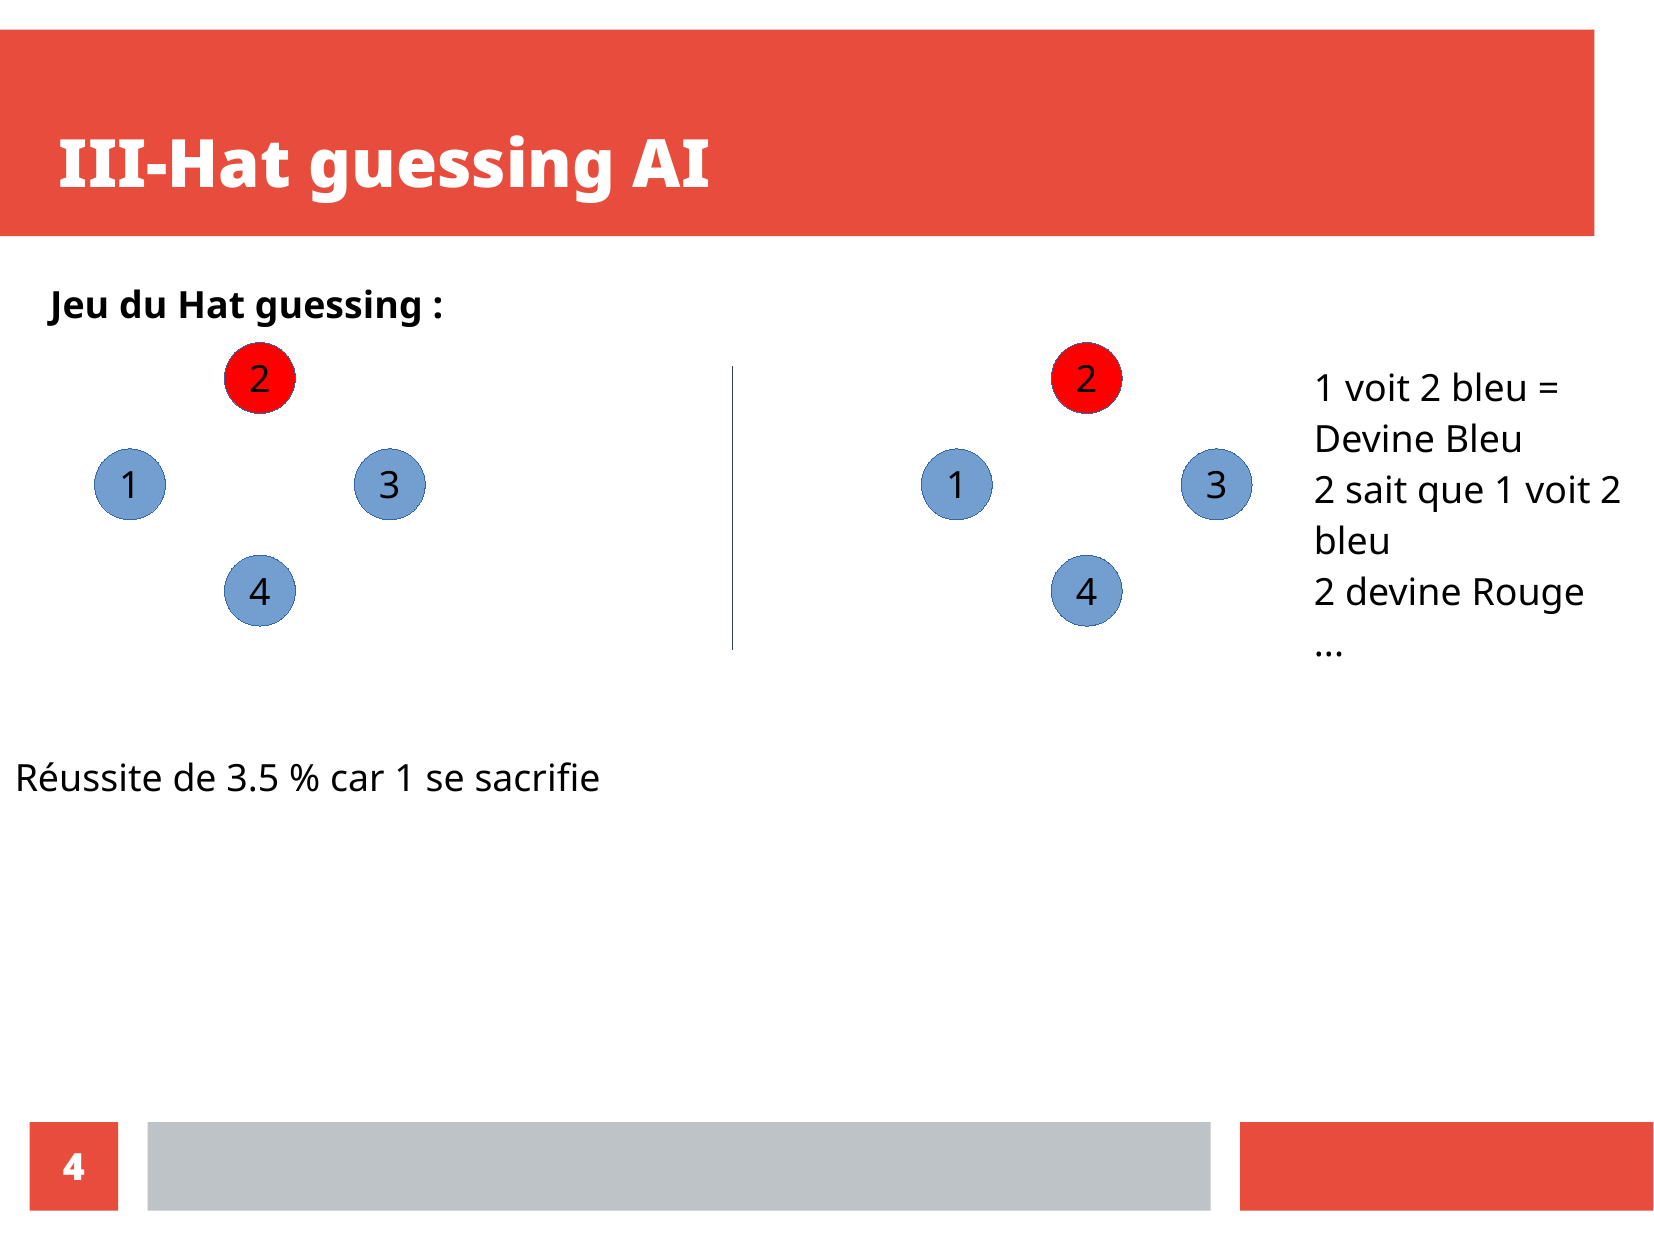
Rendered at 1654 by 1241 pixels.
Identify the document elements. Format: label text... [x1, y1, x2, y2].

text_box 2 [224, 342, 296, 414]
text_box 1 [94, 448, 166, 520]
title III-Hat guessing AI [59, 59, 1595, 207]
text_box Jeu du Hat guessing : [35, 271, 1123, 331]
text_box 2 [1051, 342, 1123, 414]
text_box 3 [354, 448, 426, 520]
text_box 3 [1181, 448, 1253, 520]
text_box Réussite de 3.5 % car 1 se sacrifie [0, 744, 721, 803]
text_box 1 [921, 448, 993, 520]
text_box 1 voit 2 bleu = Devine Bleu 2 sait que 1 voit 2 bleu 2 devine Rouge ... [1299, 354, 1654, 631]
text_box 4 [224, 555, 296, 627]
text_box 4 [1051, 555, 1123, 627]
